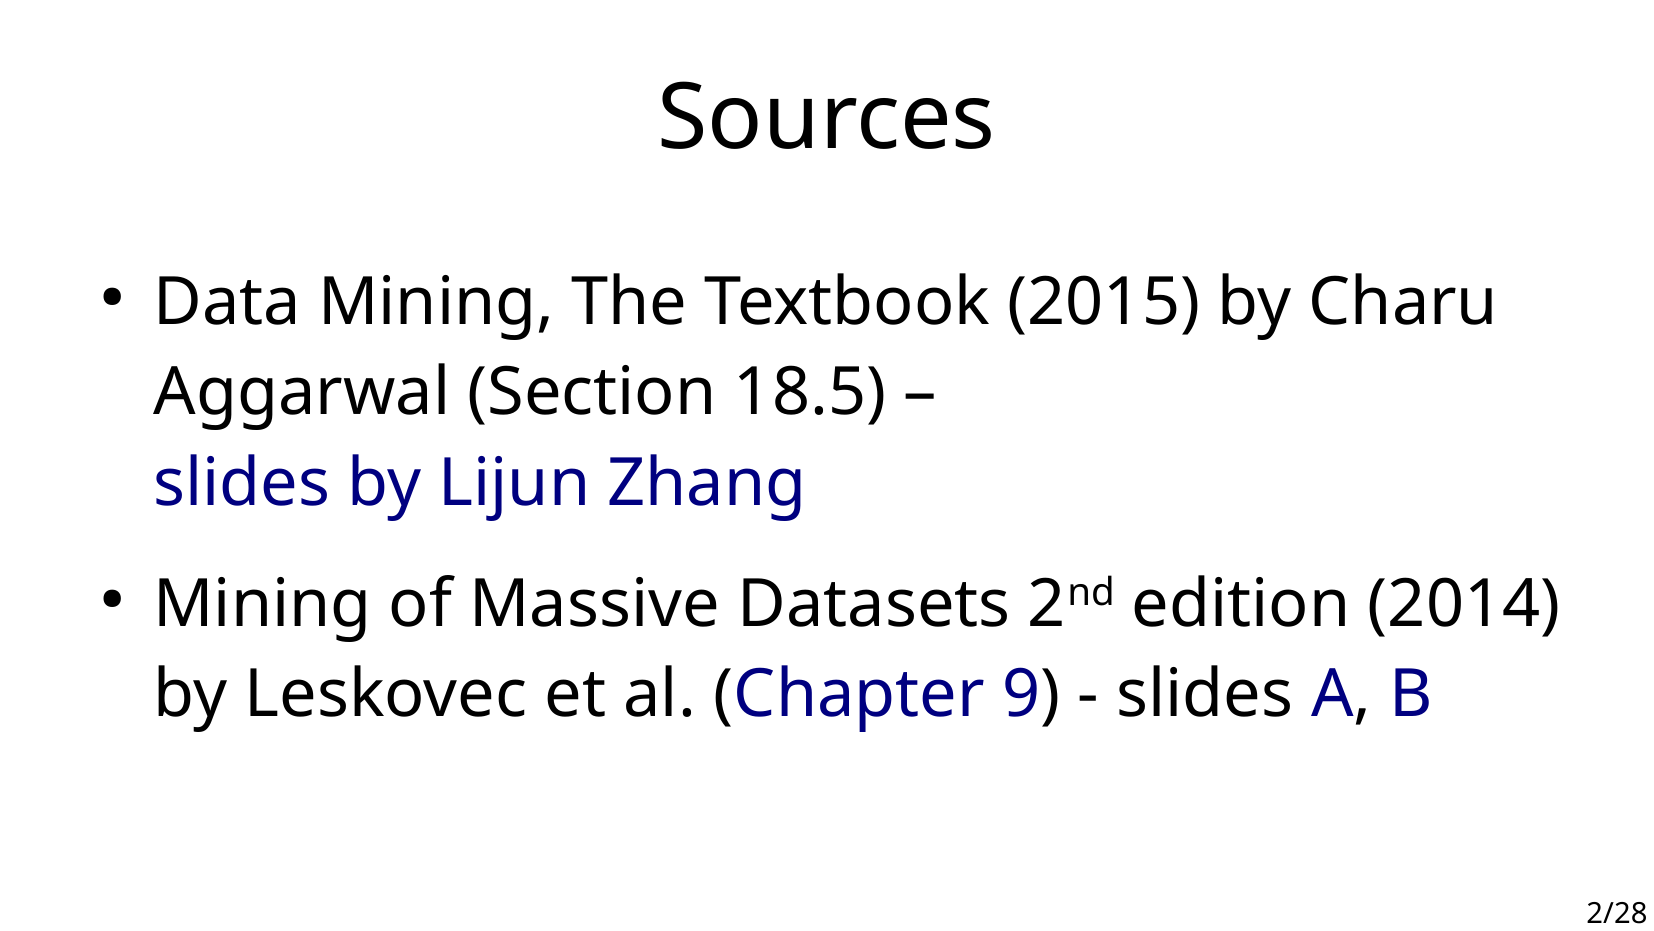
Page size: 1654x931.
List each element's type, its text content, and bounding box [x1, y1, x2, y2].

list Data Mining, The Textbook (2015) by Charu Aggarwal (Section 18.5) – slides by Lijun Zhang Mining of Massive Datasets 2nd edition (2014) by Leskovec et al. (Chapter 9) - slides A, B [82, 253, 1571, 793]
title Sources [82, 1, 1571, 226]
